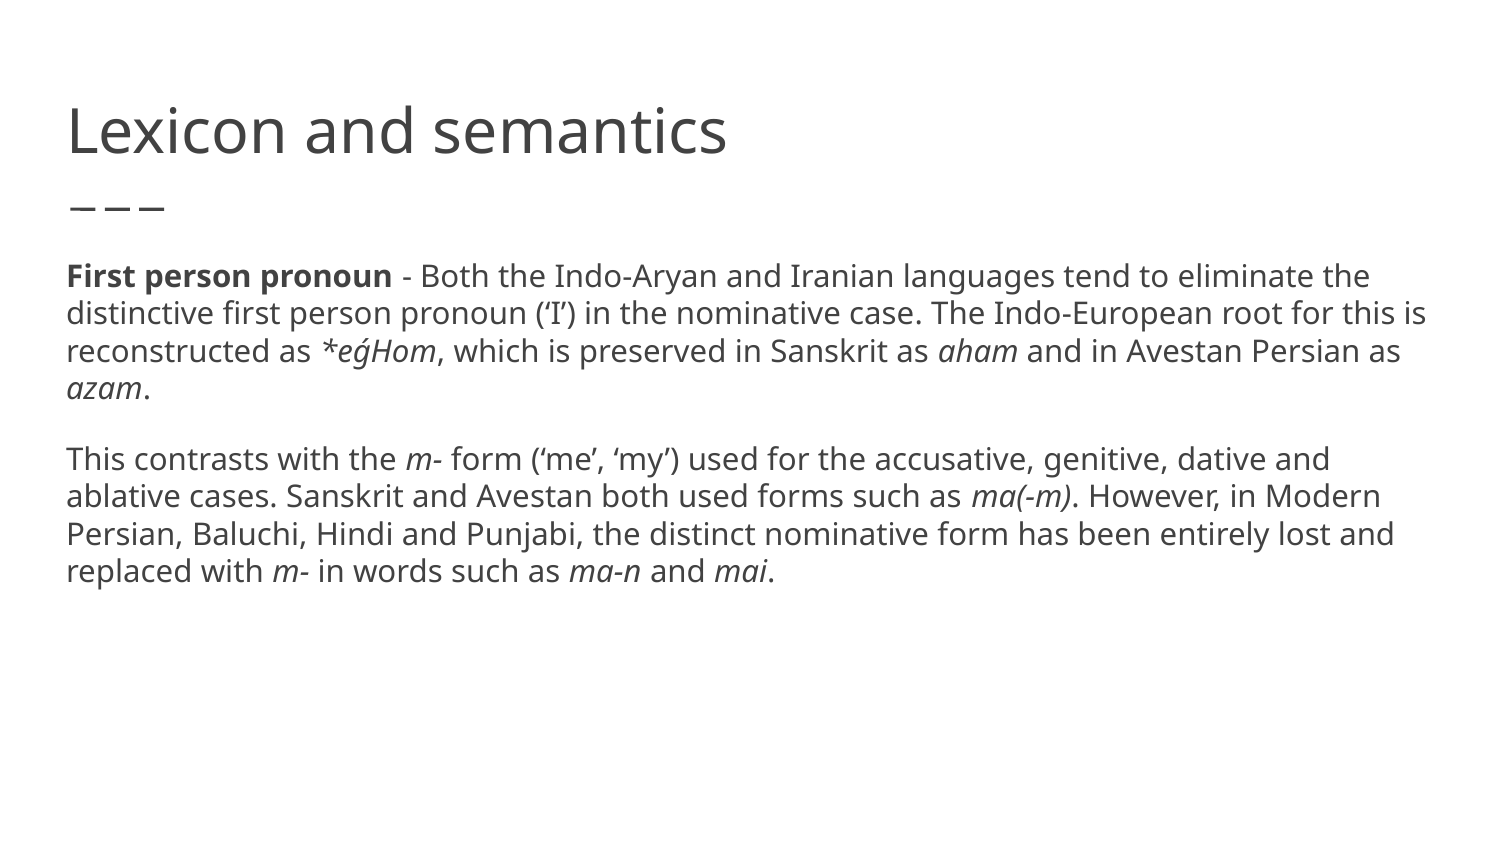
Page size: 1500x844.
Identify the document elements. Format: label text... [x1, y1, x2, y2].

title Lexicon and semantics [51, 61, 1449, 182]
list First person pronoun - Both the Indo-Aryan and Iranian languages tend to eliminate the distinctive first person pronoun (‘I’) in the nominative case. The Indo-European root for this is reconstructed as *eǵHom, which is preserved in Sanskrit as aham and in Avestan Persian as azam. This contrasts with the m- form (‘me’, ‘my’) used for the accusative, genitive, dative and ablative cases. Sanskrit and Avestan both used forms such as ma(-m). However, in Modern Persian, Baluchi, Hindi and Punjabi, the distinct nominative form has been entirely lost and replaced with m- in words such as ma-n and mai. [51, 240, 1449, 750]
